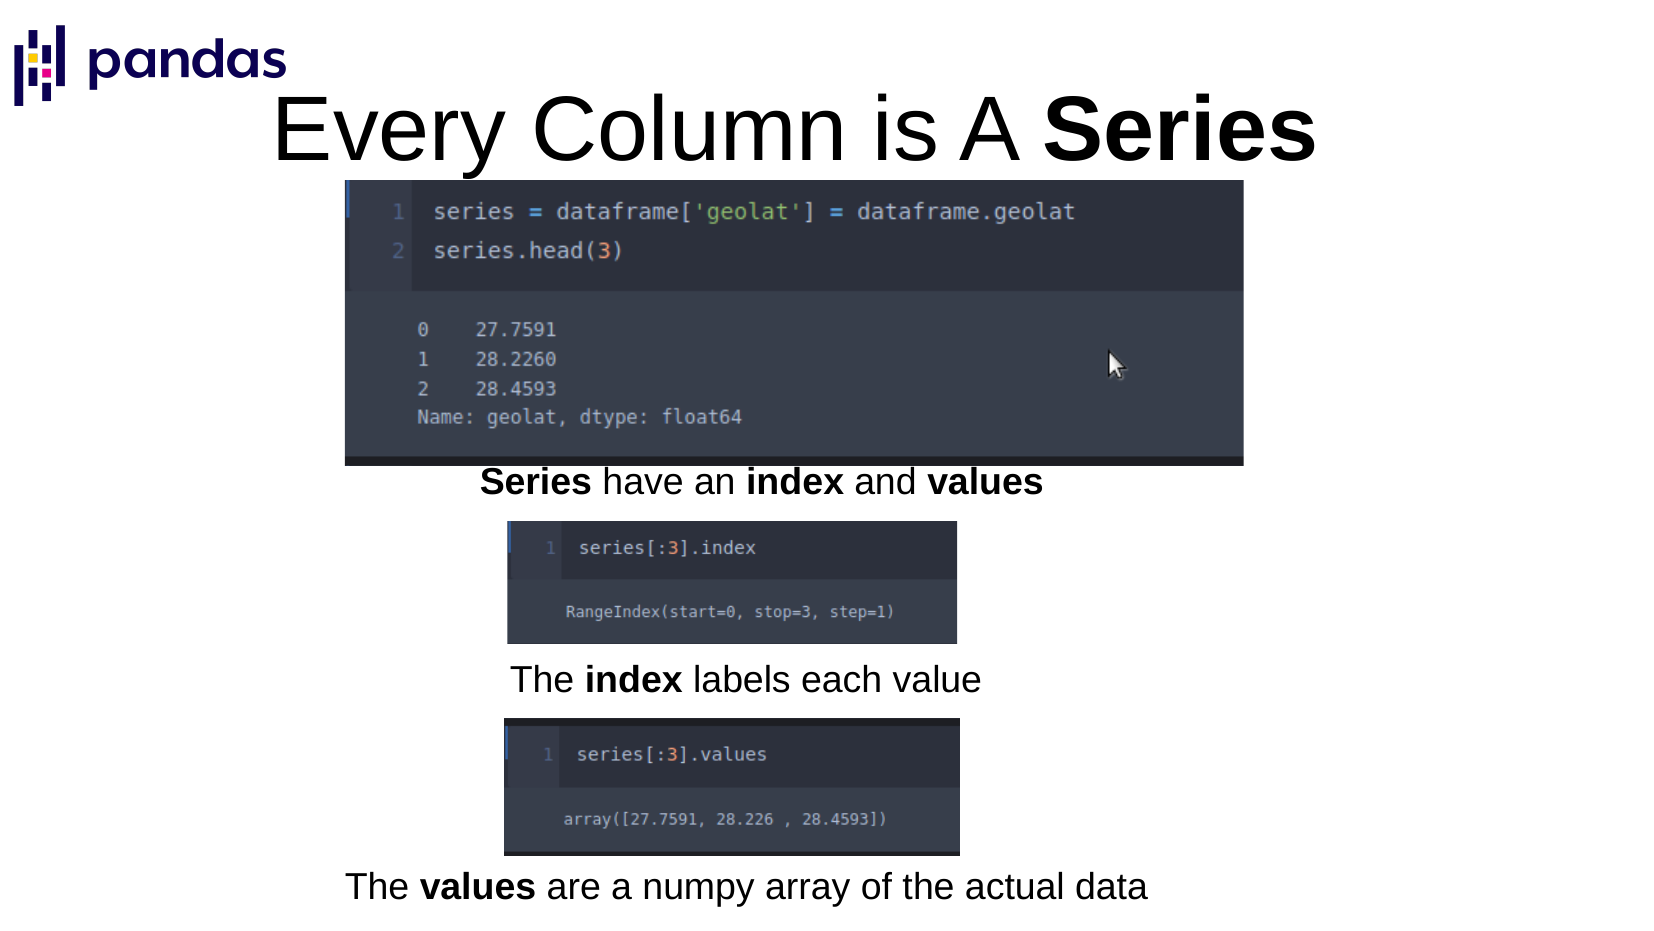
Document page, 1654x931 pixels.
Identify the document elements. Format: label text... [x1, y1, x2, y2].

text_box The values are a numpy array of the actual data [330, 858, 1396, 916]
picture [507, 521, 958, 644]
title Every Column is A Series [50, 51, 1540, 207]
text_box Series have an index and values [465, 453, 1531, 511]
text_box The index labels each value [495, 651, 1606, 751]
picture [344, 180, 1244, 466]
picture [1, 5, 299, 126]
picture [504, 751, 961, 856]
